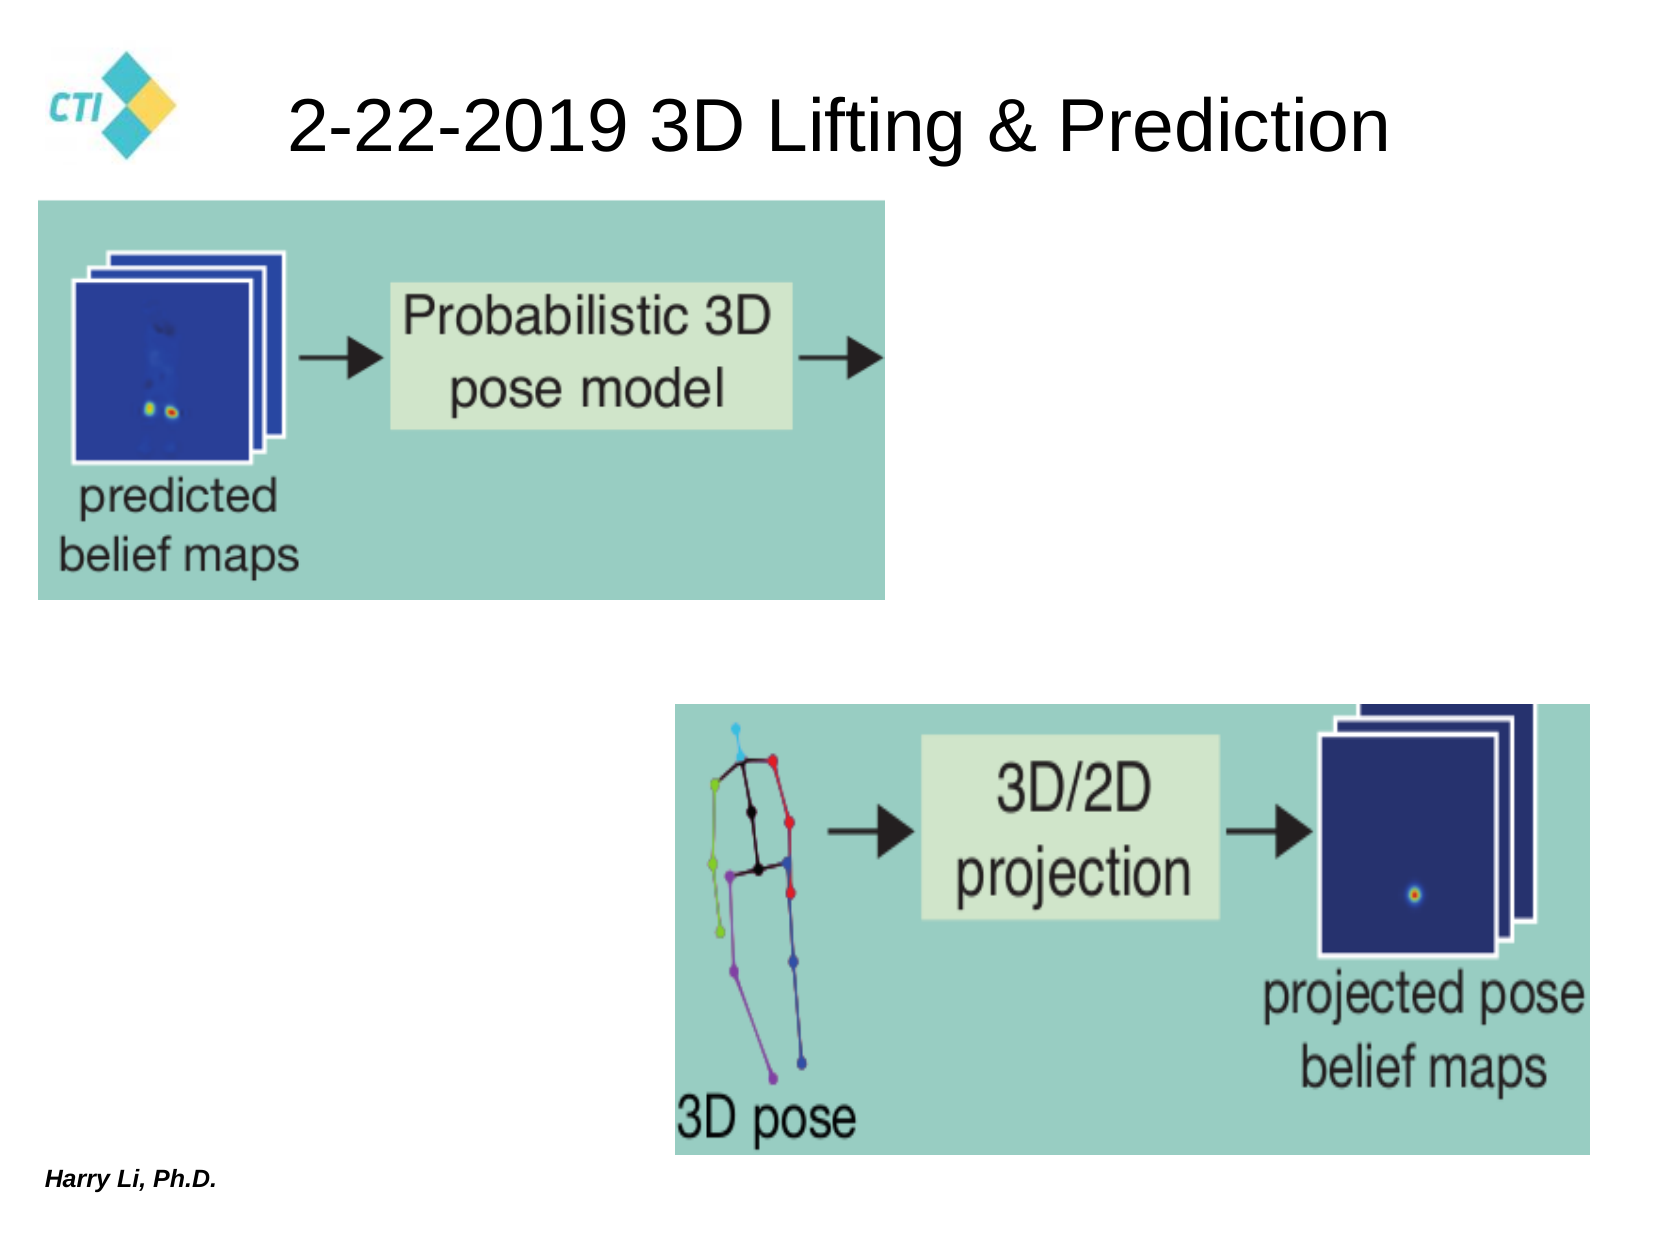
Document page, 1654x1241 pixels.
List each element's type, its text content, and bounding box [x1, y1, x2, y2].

text_box Harry Li, Ph.D. [29, 1155, 360, 1198]
text_box 2-22-2019 3D Lifting & Prediction [116, 18, 1605, 226]
picture [675, 704, 1590, 1155]
picture [38, 197, 885, 600]
picture [45, 40, 180, 165]
